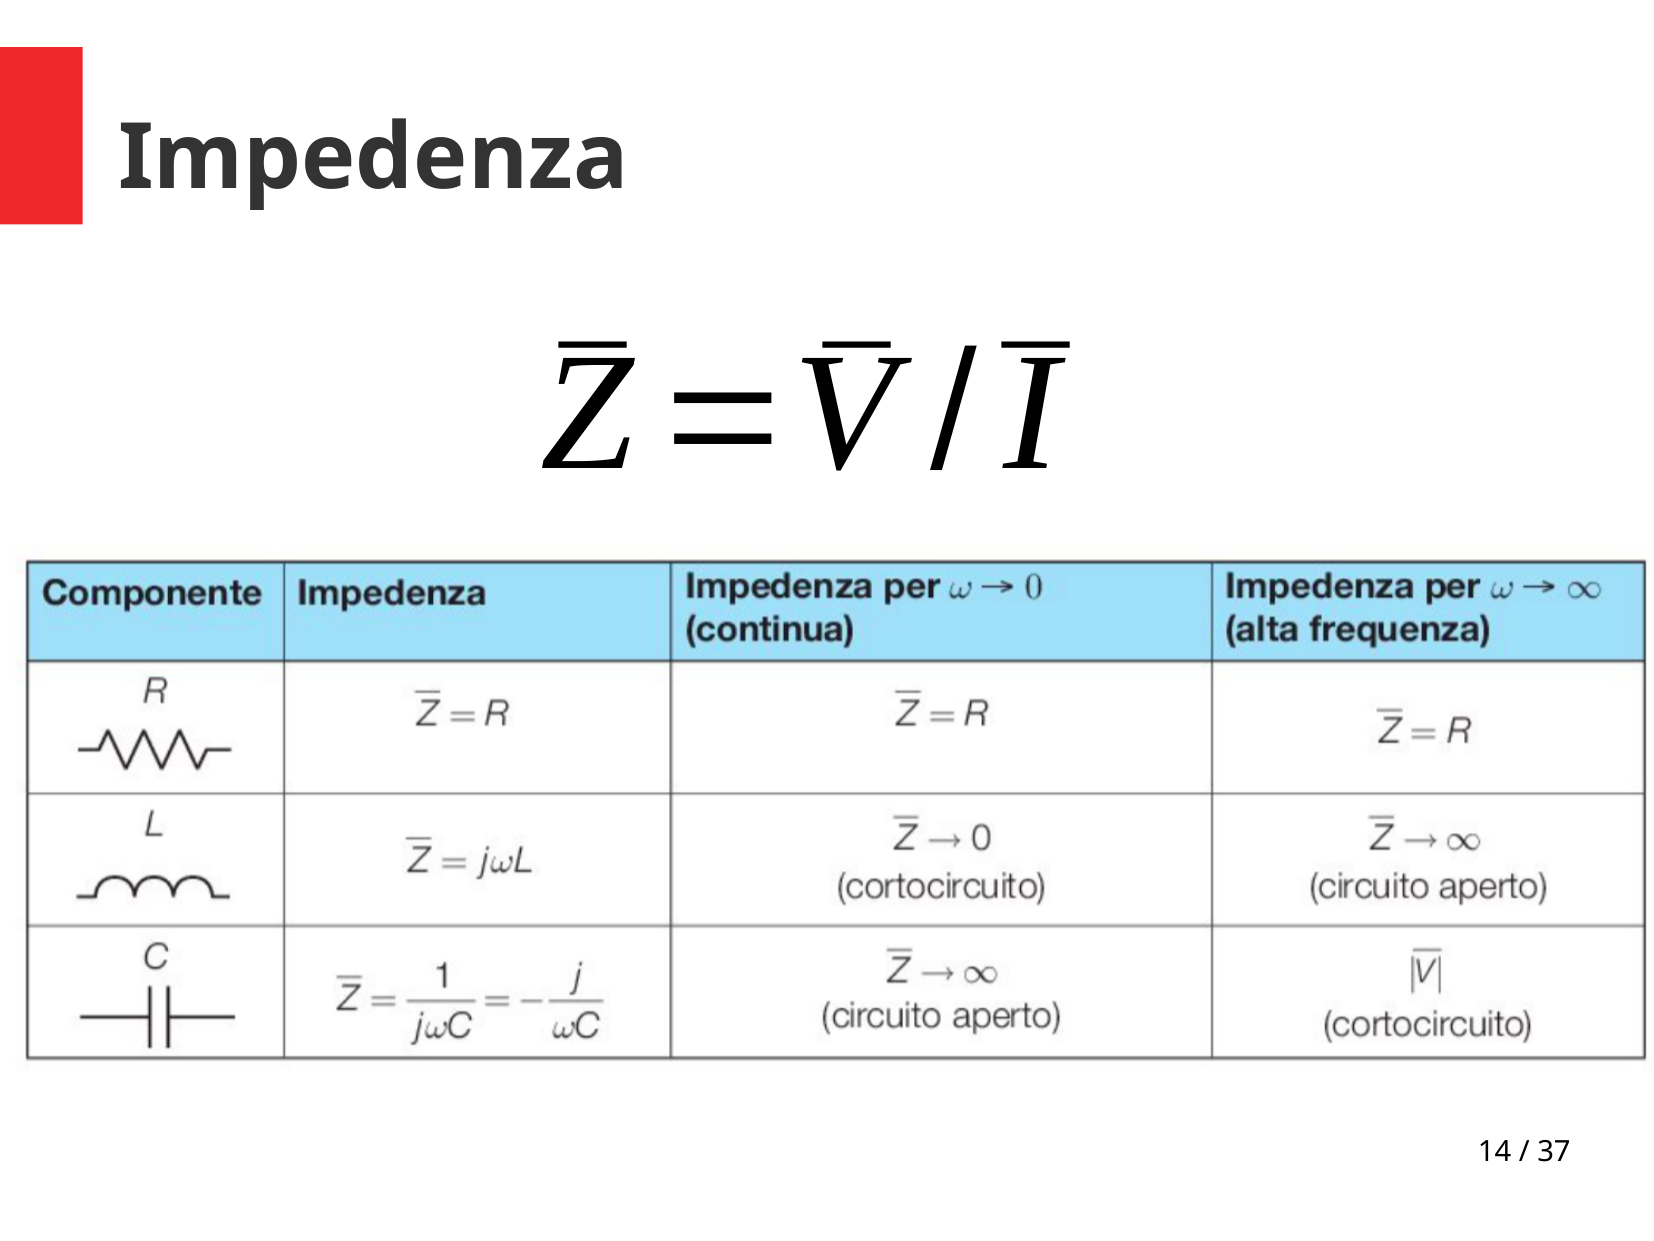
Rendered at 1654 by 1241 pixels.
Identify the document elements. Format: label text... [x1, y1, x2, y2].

picture [11, 528, 1654, 1075]
title Impedenza [118, 49, 1571, 257]
chart [497, 320, 1123, 508]
